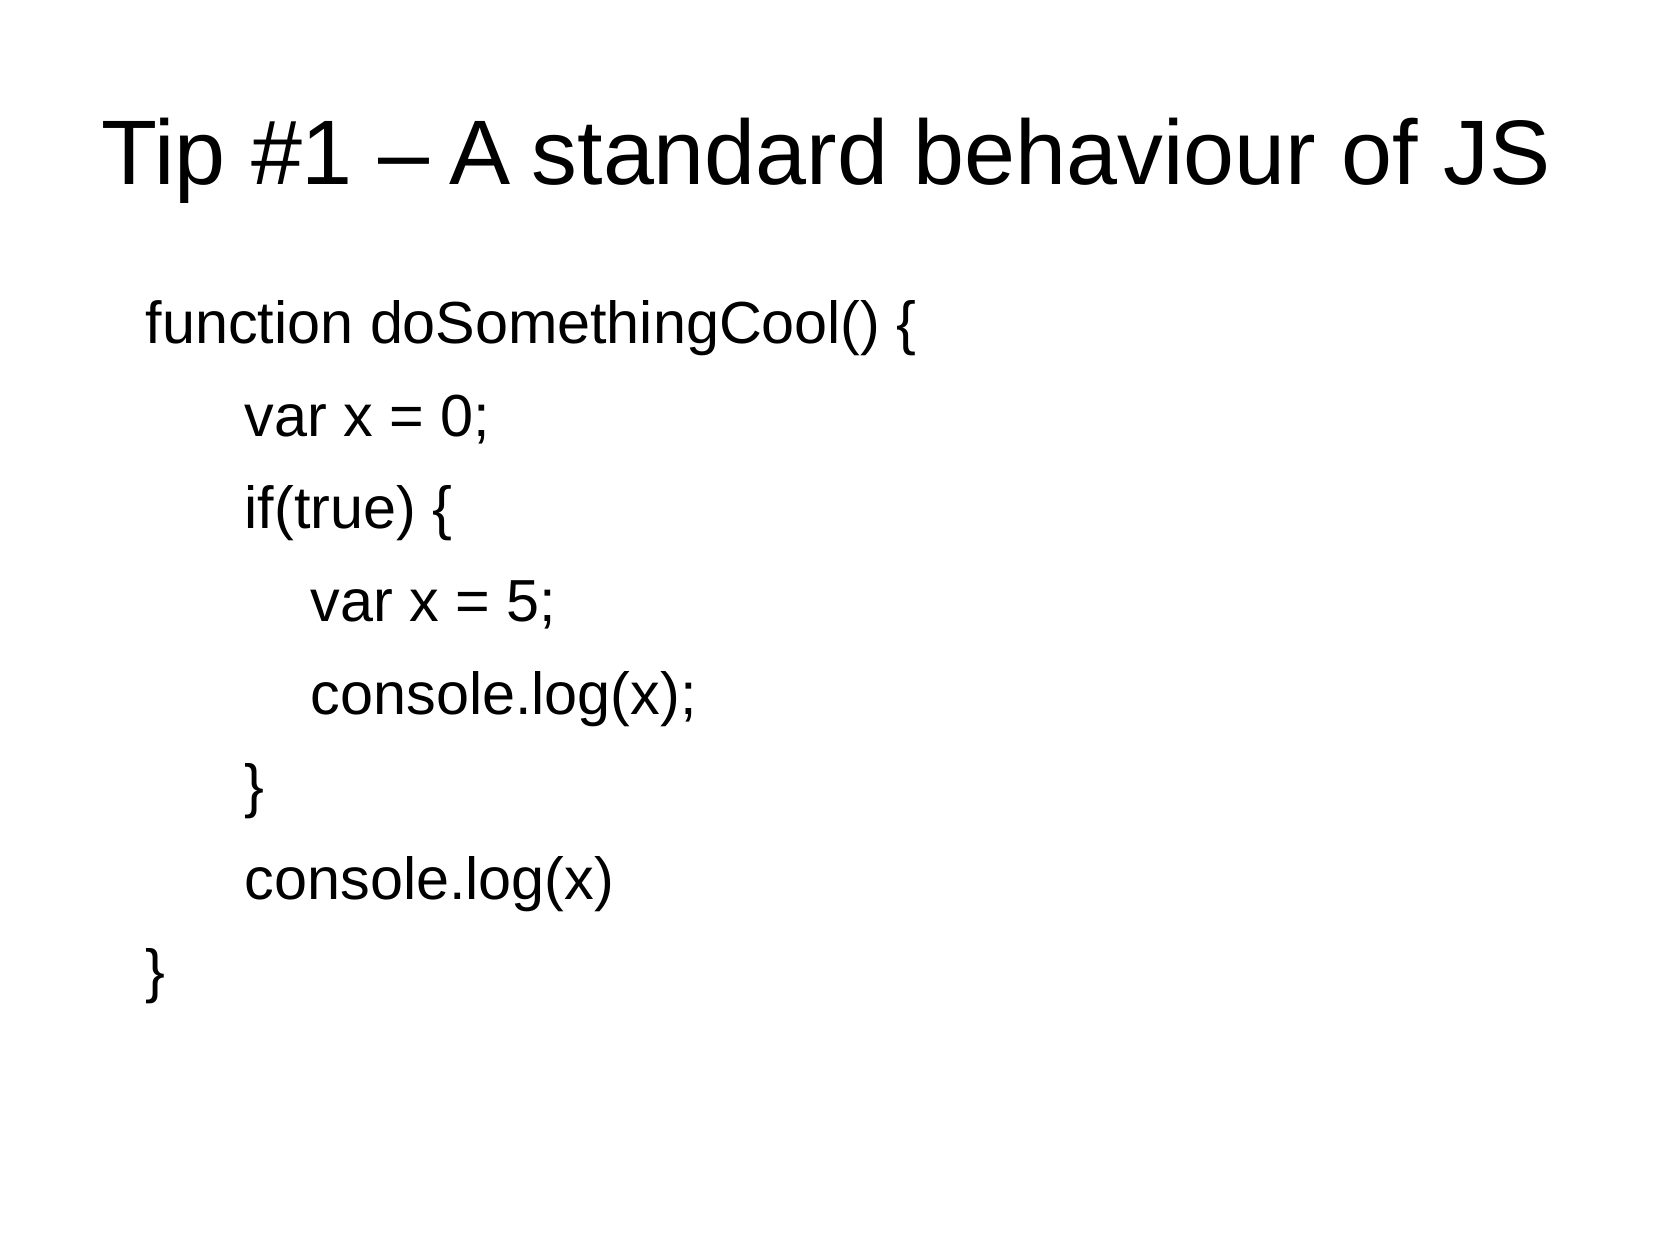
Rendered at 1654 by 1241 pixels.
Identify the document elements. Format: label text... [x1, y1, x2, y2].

title Tip #1 – A standard behaviour of JS [82, 49, 1571, 257]
list function doSomethingCool() { var x = 0; if(true) { var x = 5; console.log(x); } console.log(x) } [82, 290, 1538, 1010]
